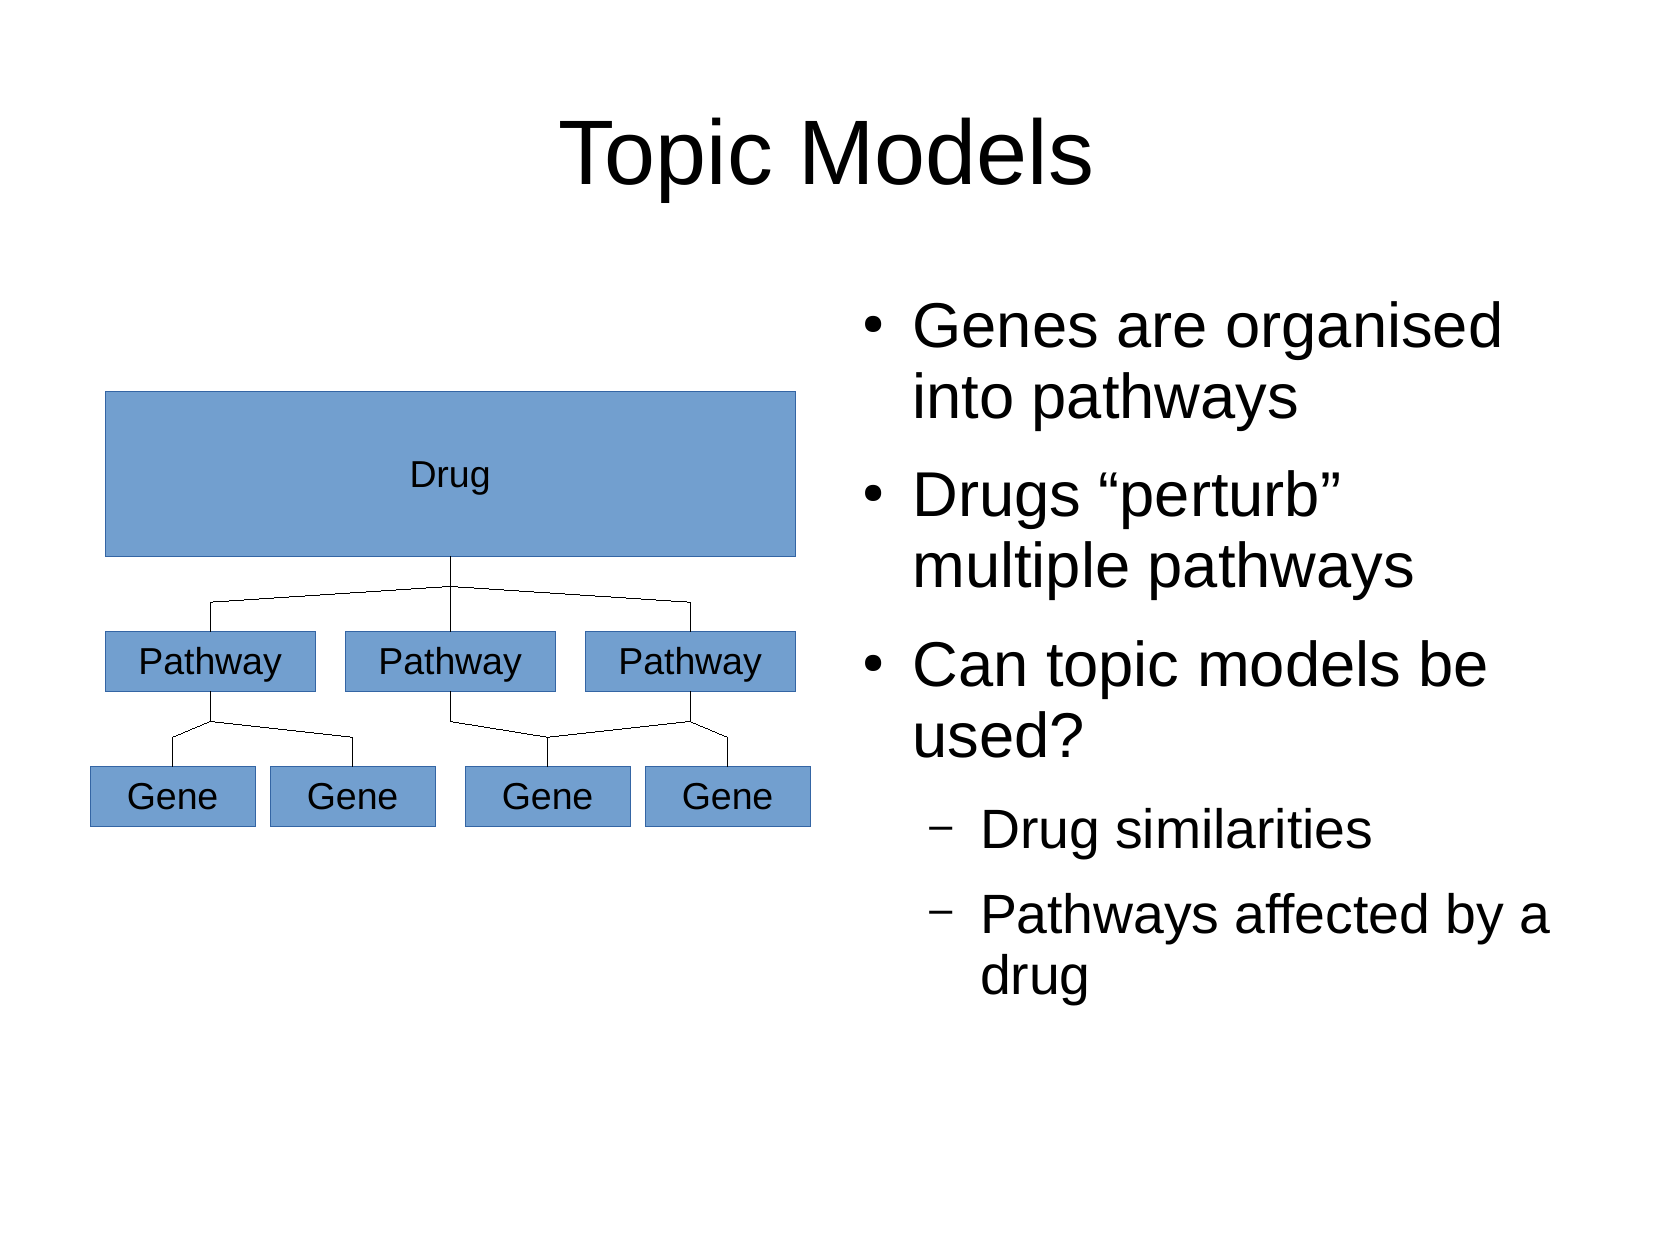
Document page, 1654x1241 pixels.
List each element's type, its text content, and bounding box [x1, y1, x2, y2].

title Topic Models [82, 49, 1571, 257]
text_box Gene [270, 766, 436, 827]
text_box Gene [90, 766, 256, 827]
text_box Pathway [585, 631, 796, 692]
text_box Pathway [105, 631, 316, 692]
list Genes are organised into pathways Drugs “perturb” multiple pathways Can topic models be used? Drug similarities Pathways affected by a drug [845, 290, 1572, 1010]
text_box Gene [465, 766, 631, 827]
text_box Gene [645, 766, 811, 827]
text_box Drug [105, 391, 796, 557]
text_box Pathway [345, 631, 556, 692]
